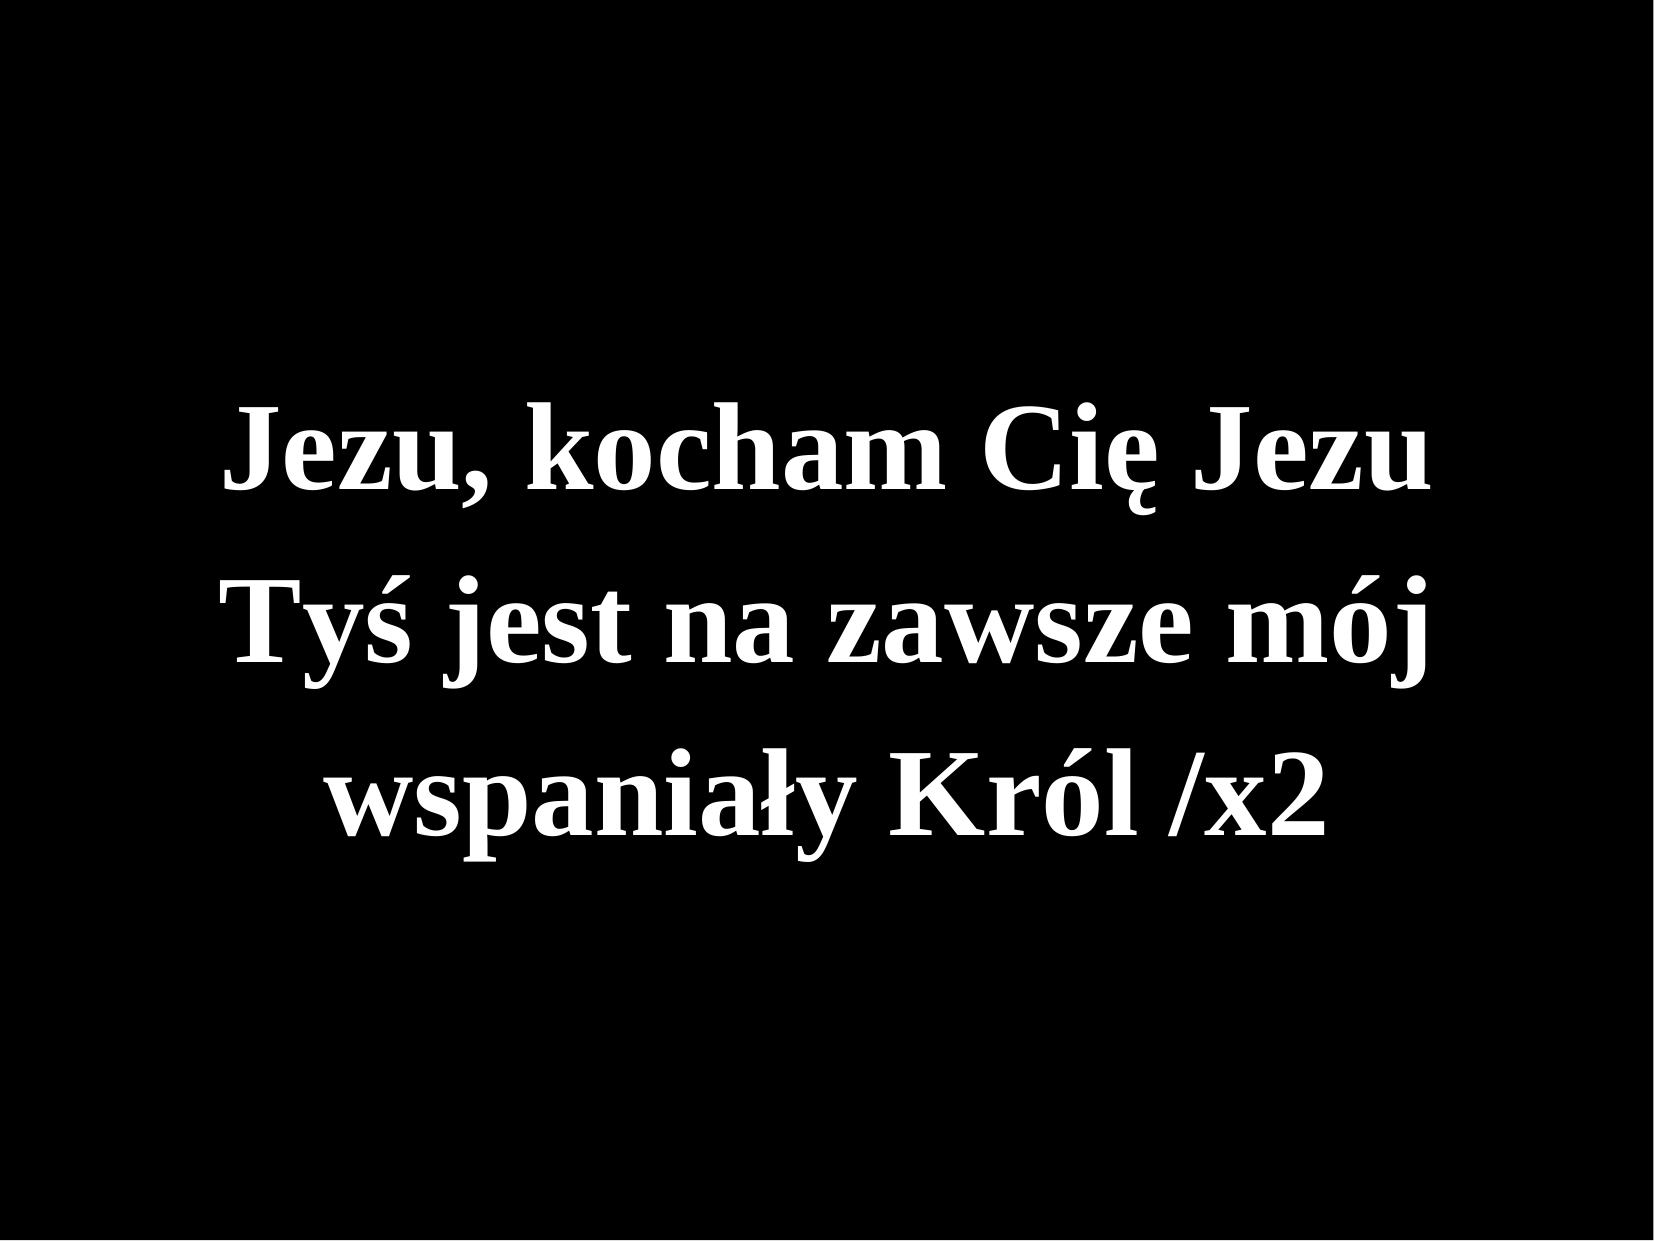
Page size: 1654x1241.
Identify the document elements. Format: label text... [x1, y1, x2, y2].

title Jezu, kocham Cię Jezu ppp Tyś jest na zawsze mój ppp wspaniały Król /x2 [0, 0, 1654, 1241]
